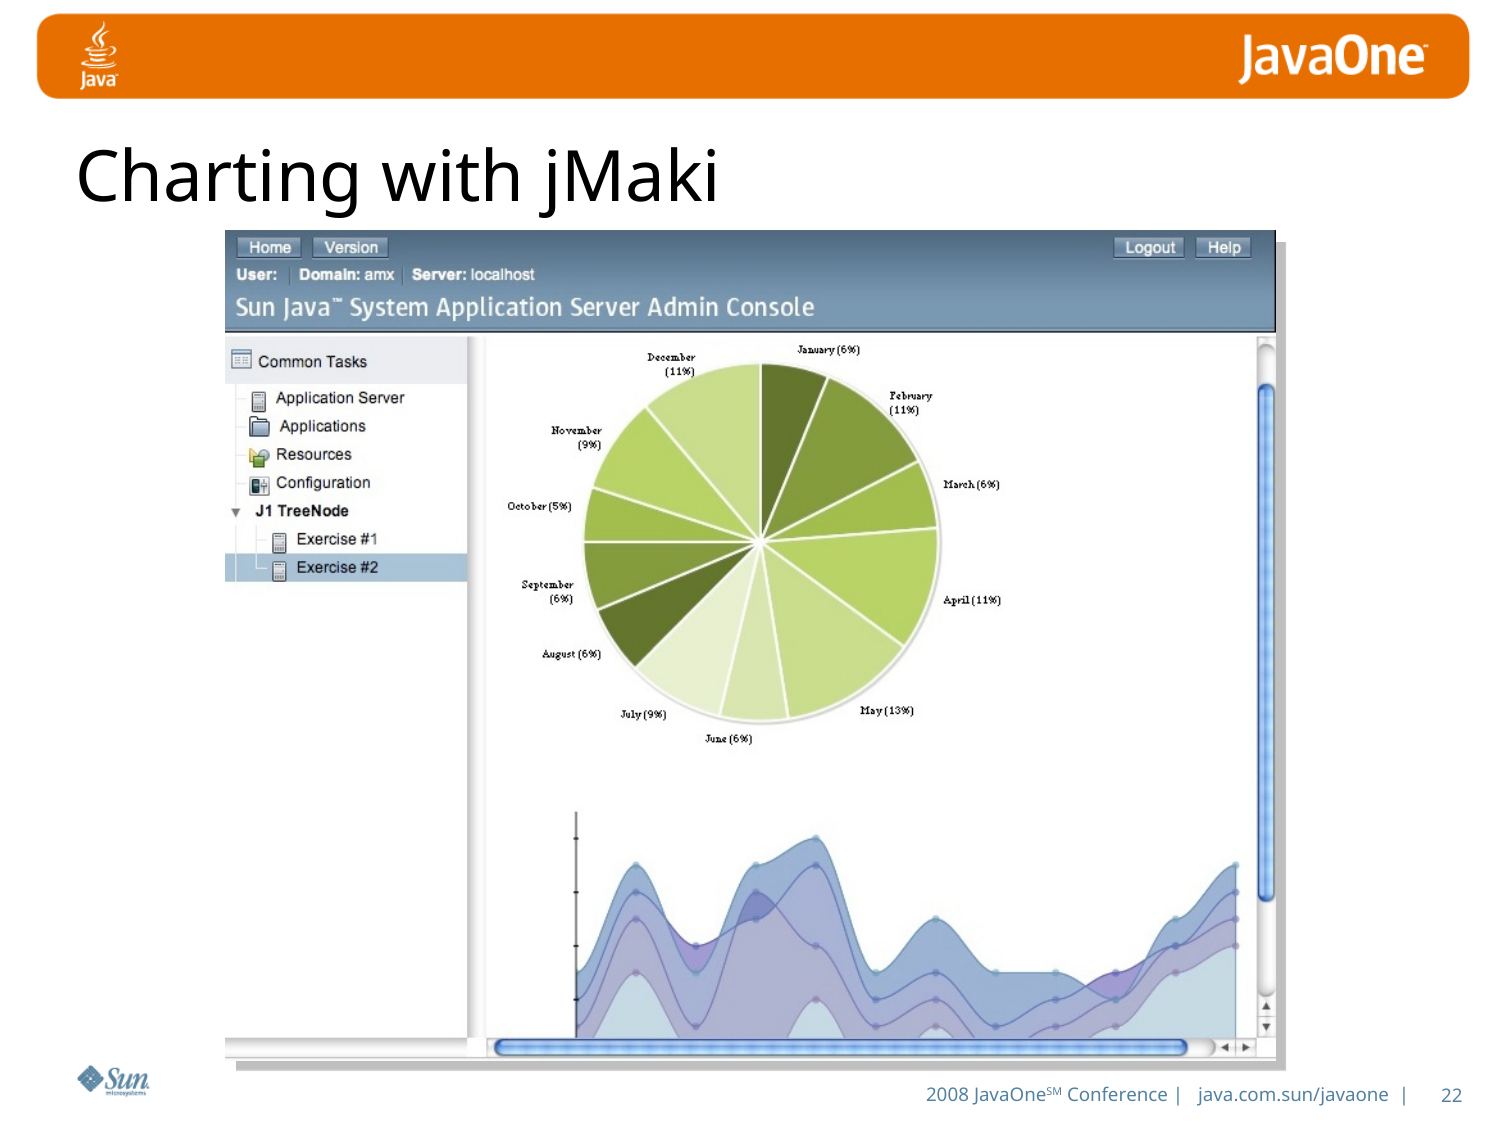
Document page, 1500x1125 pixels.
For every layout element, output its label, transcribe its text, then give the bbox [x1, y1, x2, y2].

title Charting with jMaki [75, 95, 1426, 259]
picture [0, 0, 1500, 1125]
